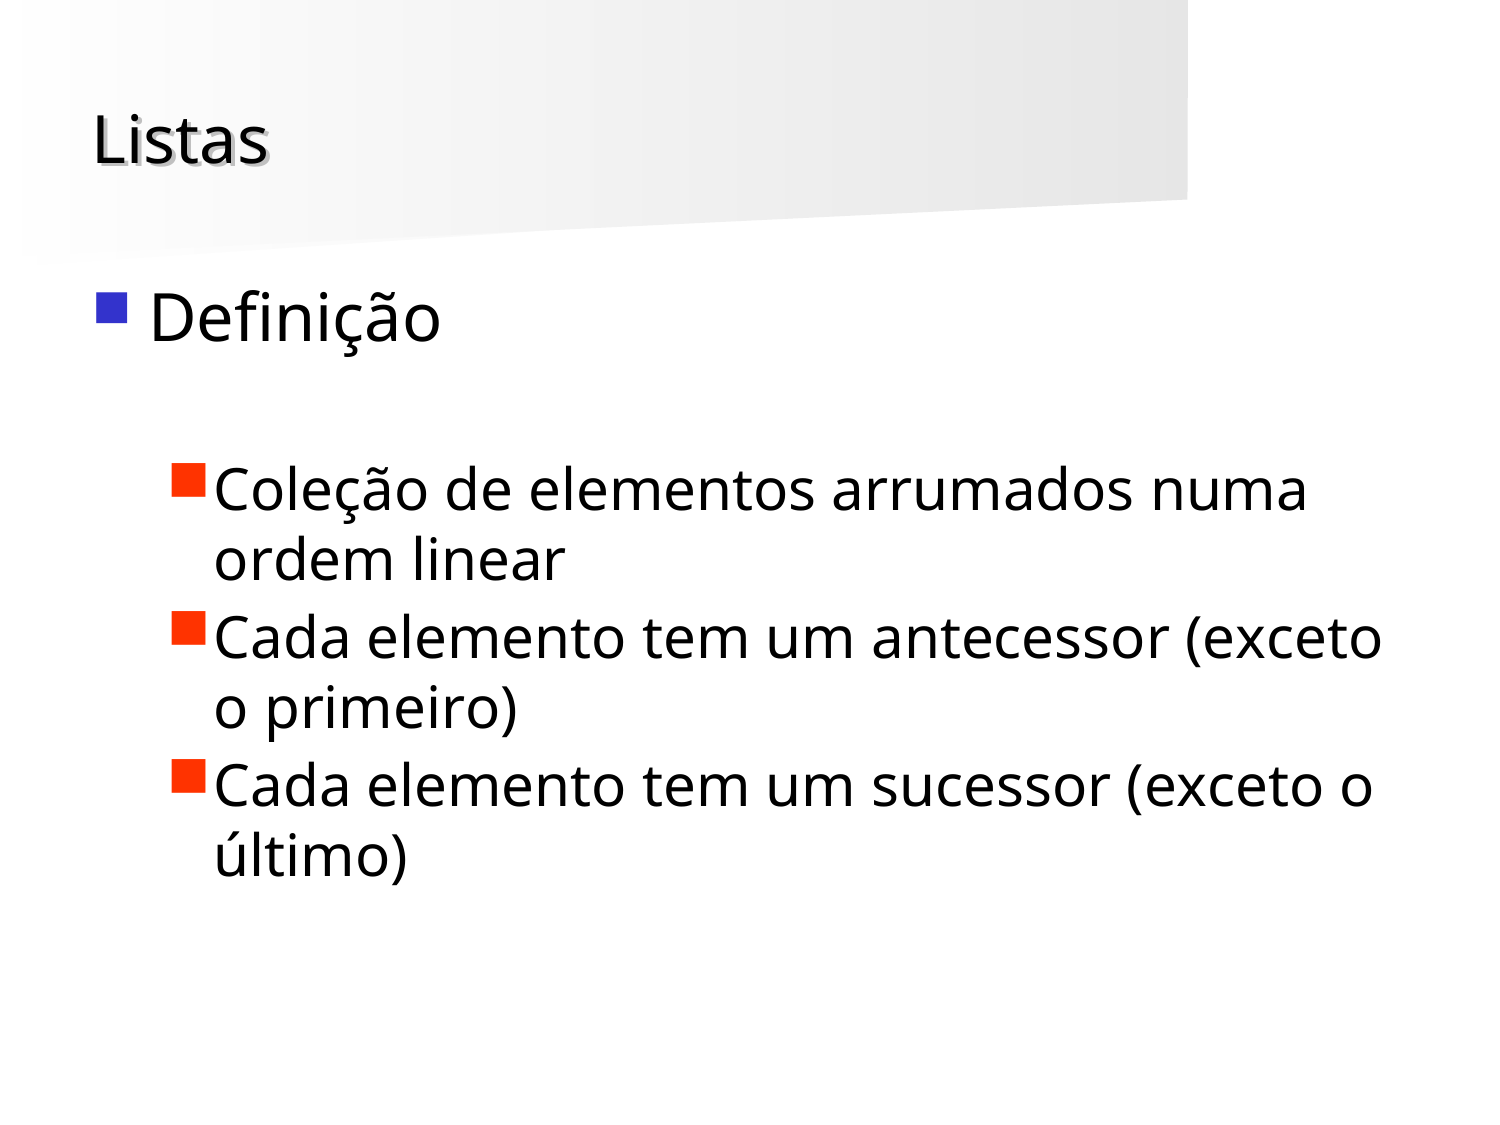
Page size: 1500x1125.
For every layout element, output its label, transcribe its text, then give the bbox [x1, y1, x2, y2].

title Listas [76, 42, 1427, 231]
list Definição Coleção de elementos arrumados numa ordem linear Cada elemento tem um antecessor (exceto o primeiro) Cada elemento tem um sucessor (exceto o último) [76, 267, 1427, 1075]
